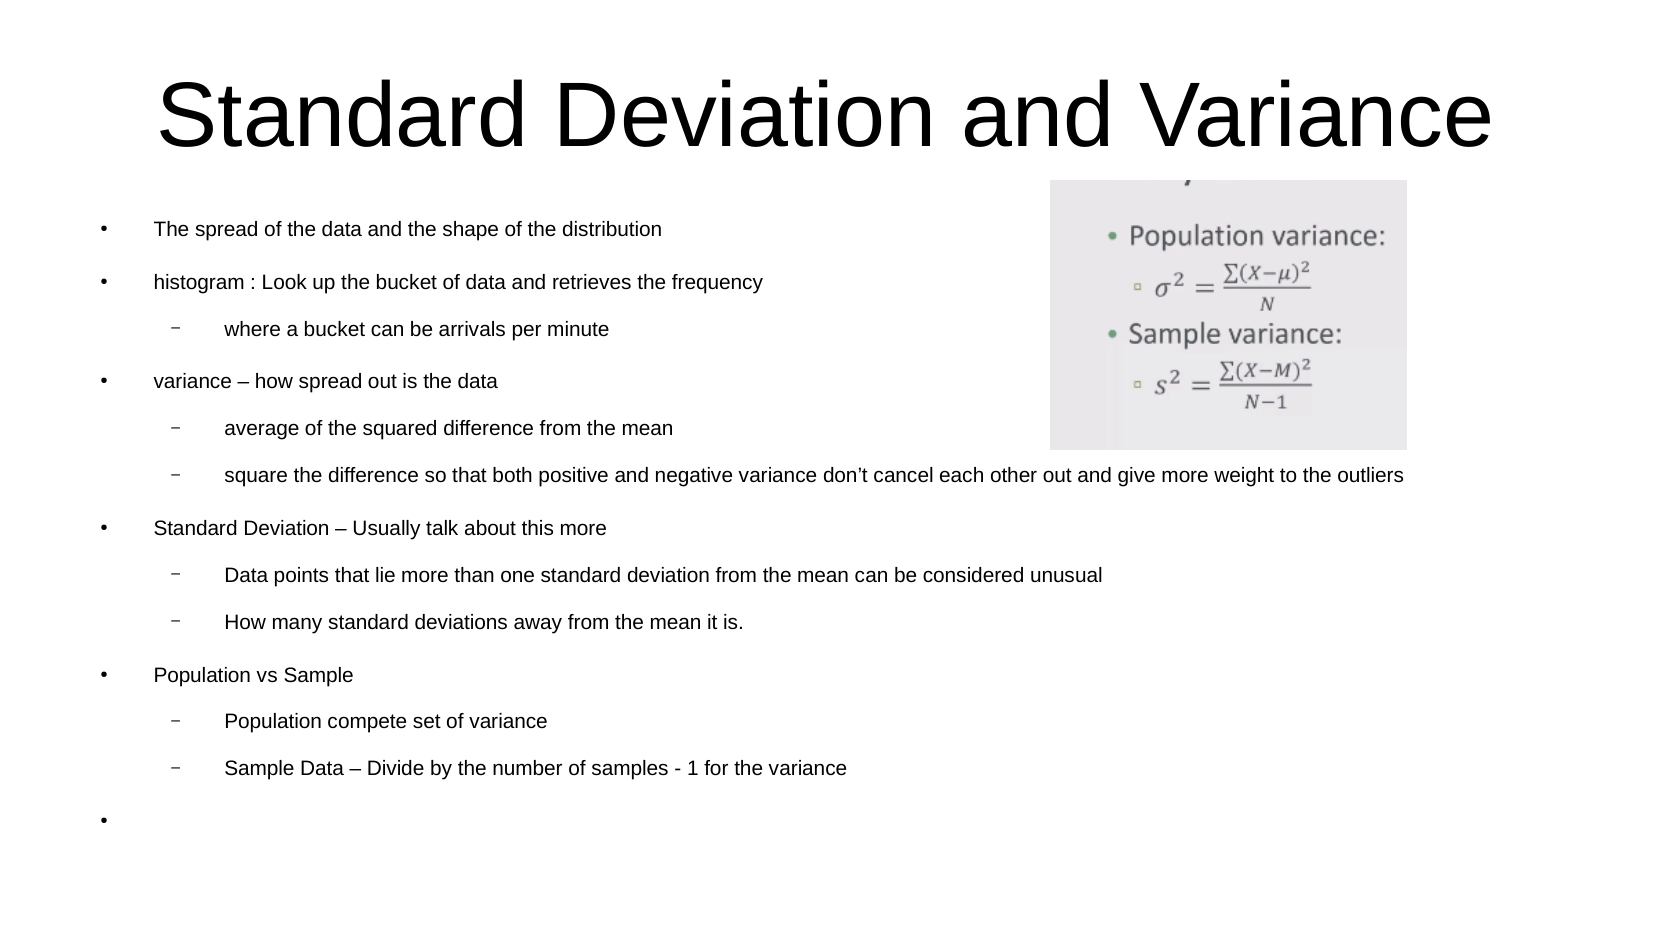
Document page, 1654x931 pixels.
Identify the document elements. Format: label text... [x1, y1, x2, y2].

picture [1050, 180, 1407, 451]
title Standard Deviation and Variance [82, 37, 1571, 193]
list The spread of the data and the shape of the distribution histogram : Look up the bucket of data and retrieves the frequency where a bucket can be arrivals per minute variance – how spread out is the data average of the squared difference from the mean square the difference so that both positive and negative variance don’t cancel each other out and give more weight to the outliers Standard Deviation – Usually talk about this more Data points that lie more than one standard deviation from the mean can be considered unusual How many standard deviations away from the mean it is. Population vs Sample Population compete set of variance Sample Data – Divide by the number of samples - 1 for the variance [82, 217, 1606, 871]
